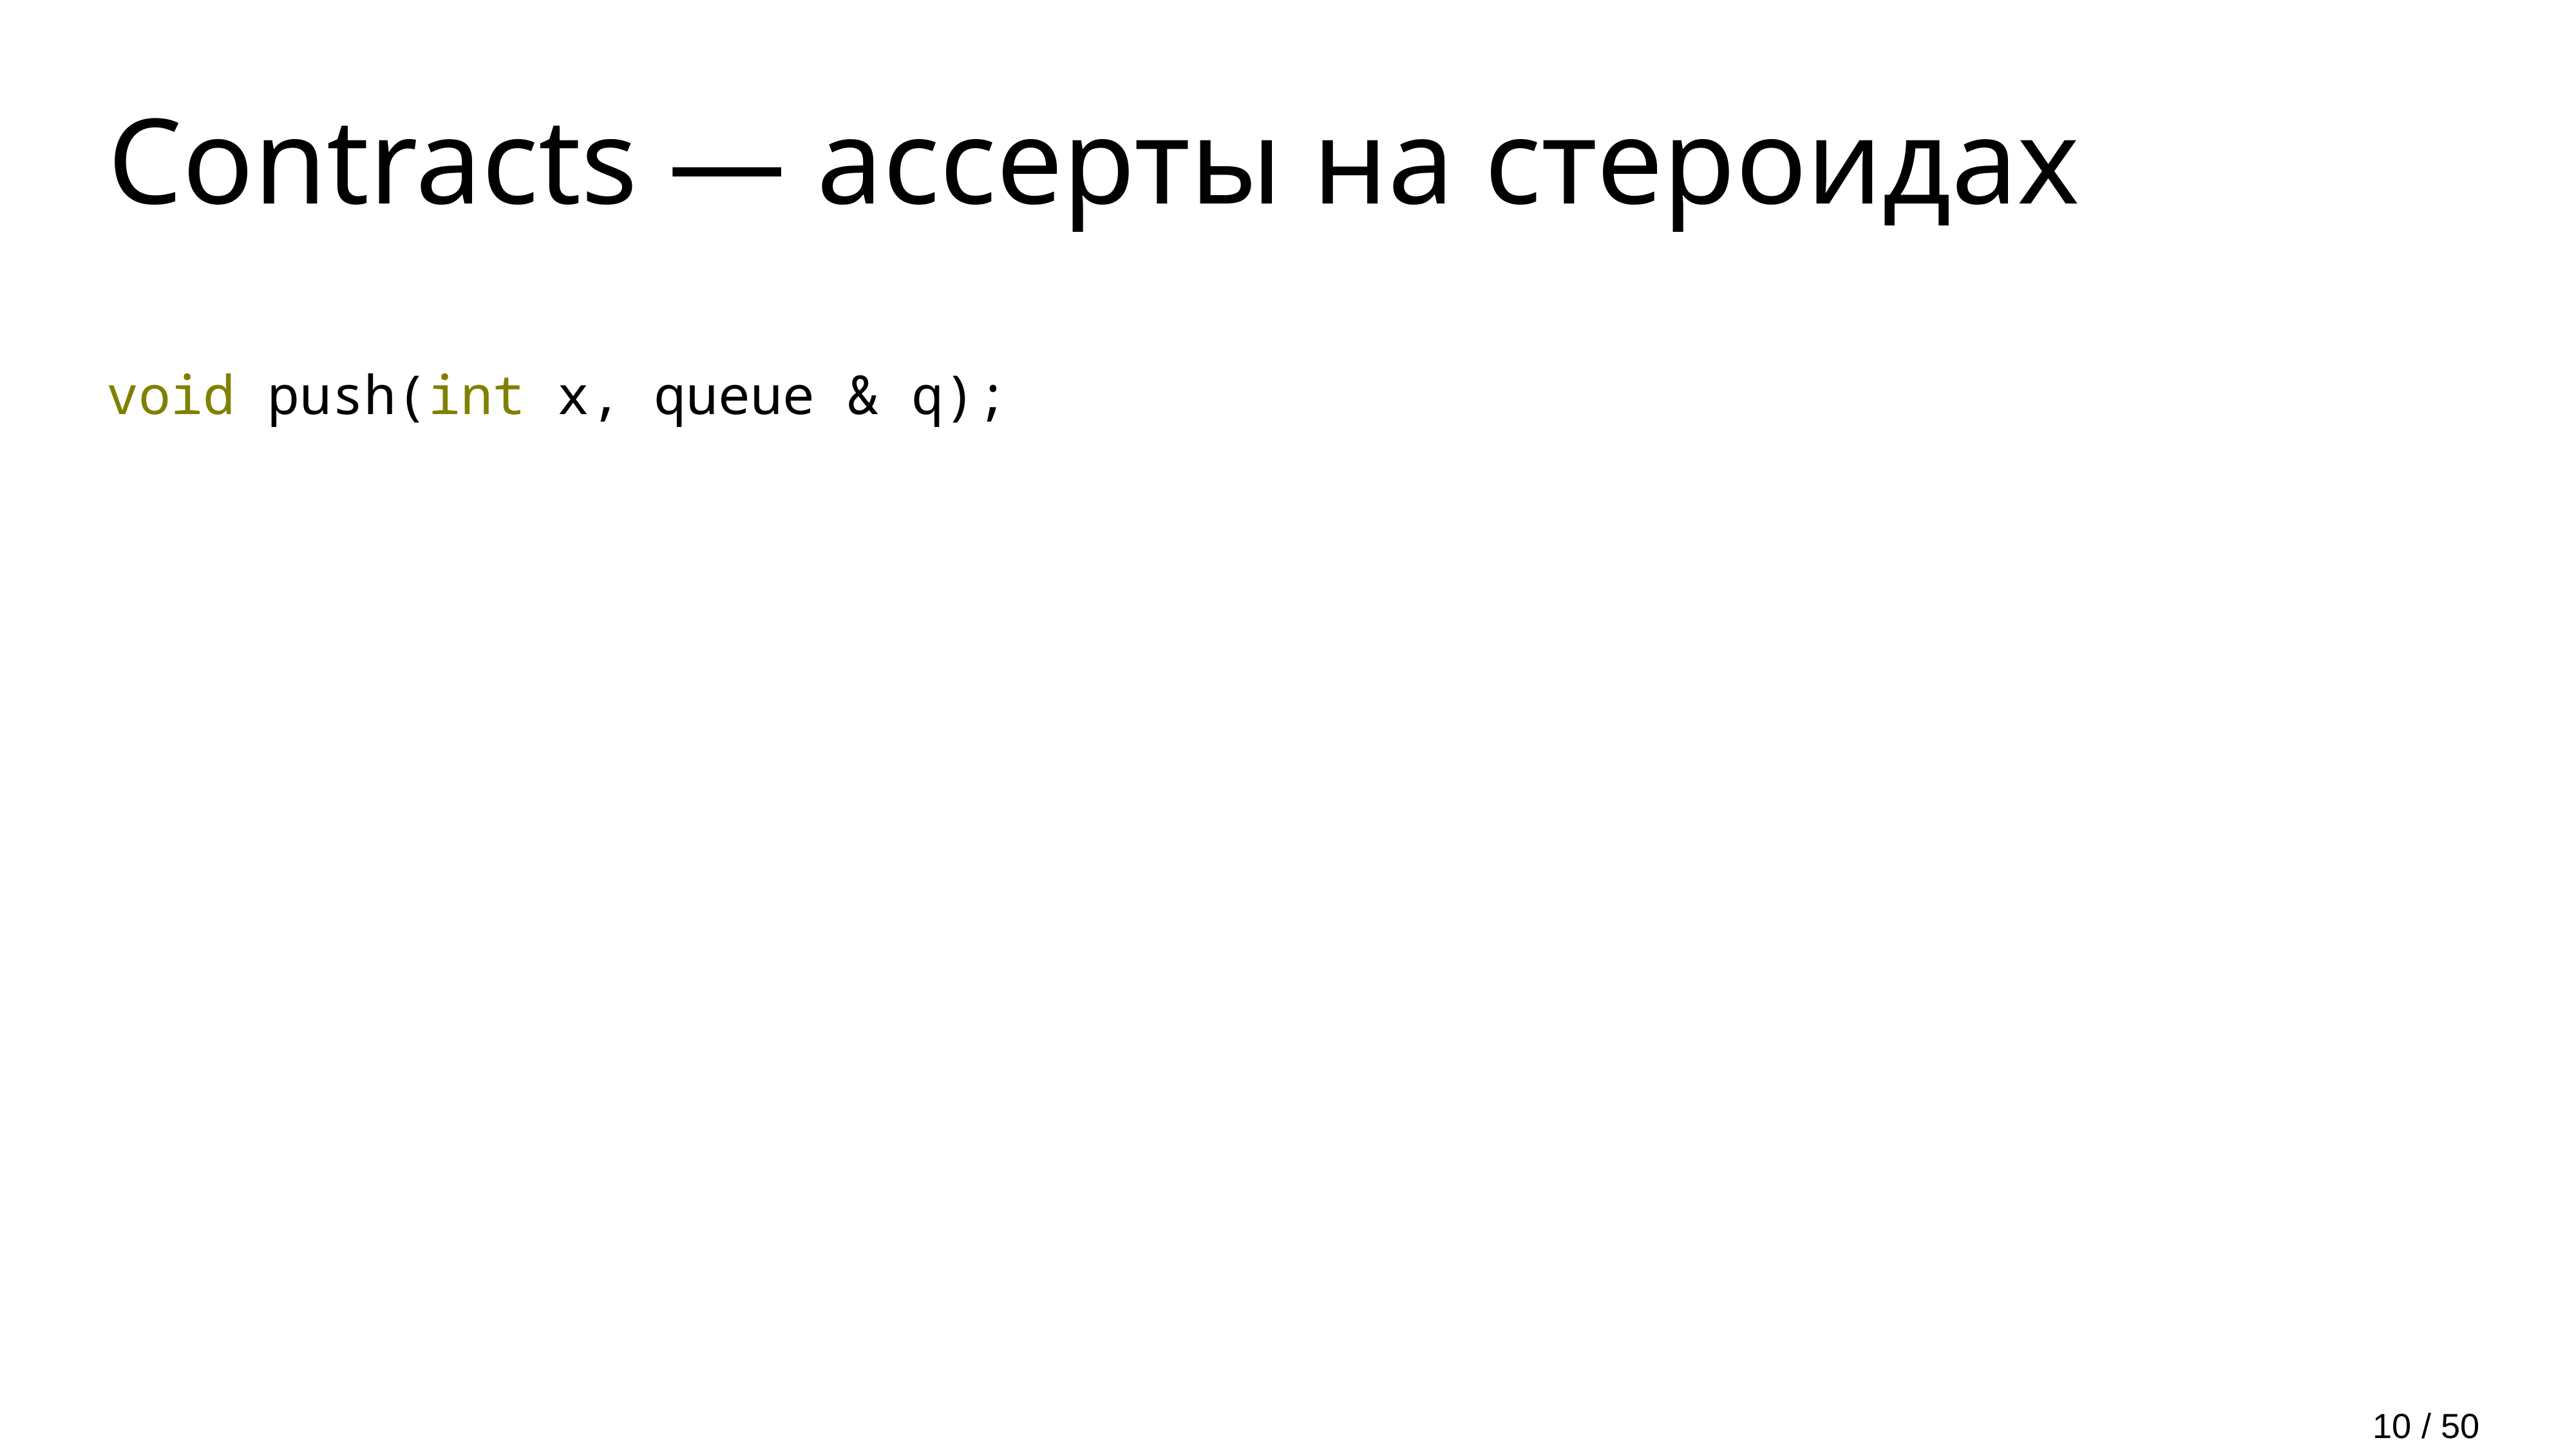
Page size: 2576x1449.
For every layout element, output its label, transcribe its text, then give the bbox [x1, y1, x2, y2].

text_box <number> / 50 [2363, 1402, 2576, 1449]
title Contracts — ассерты на стероидах [108, 80, 2468, 242]
list void push(int x, queue & q); [0, 295, 2576, 1449]
